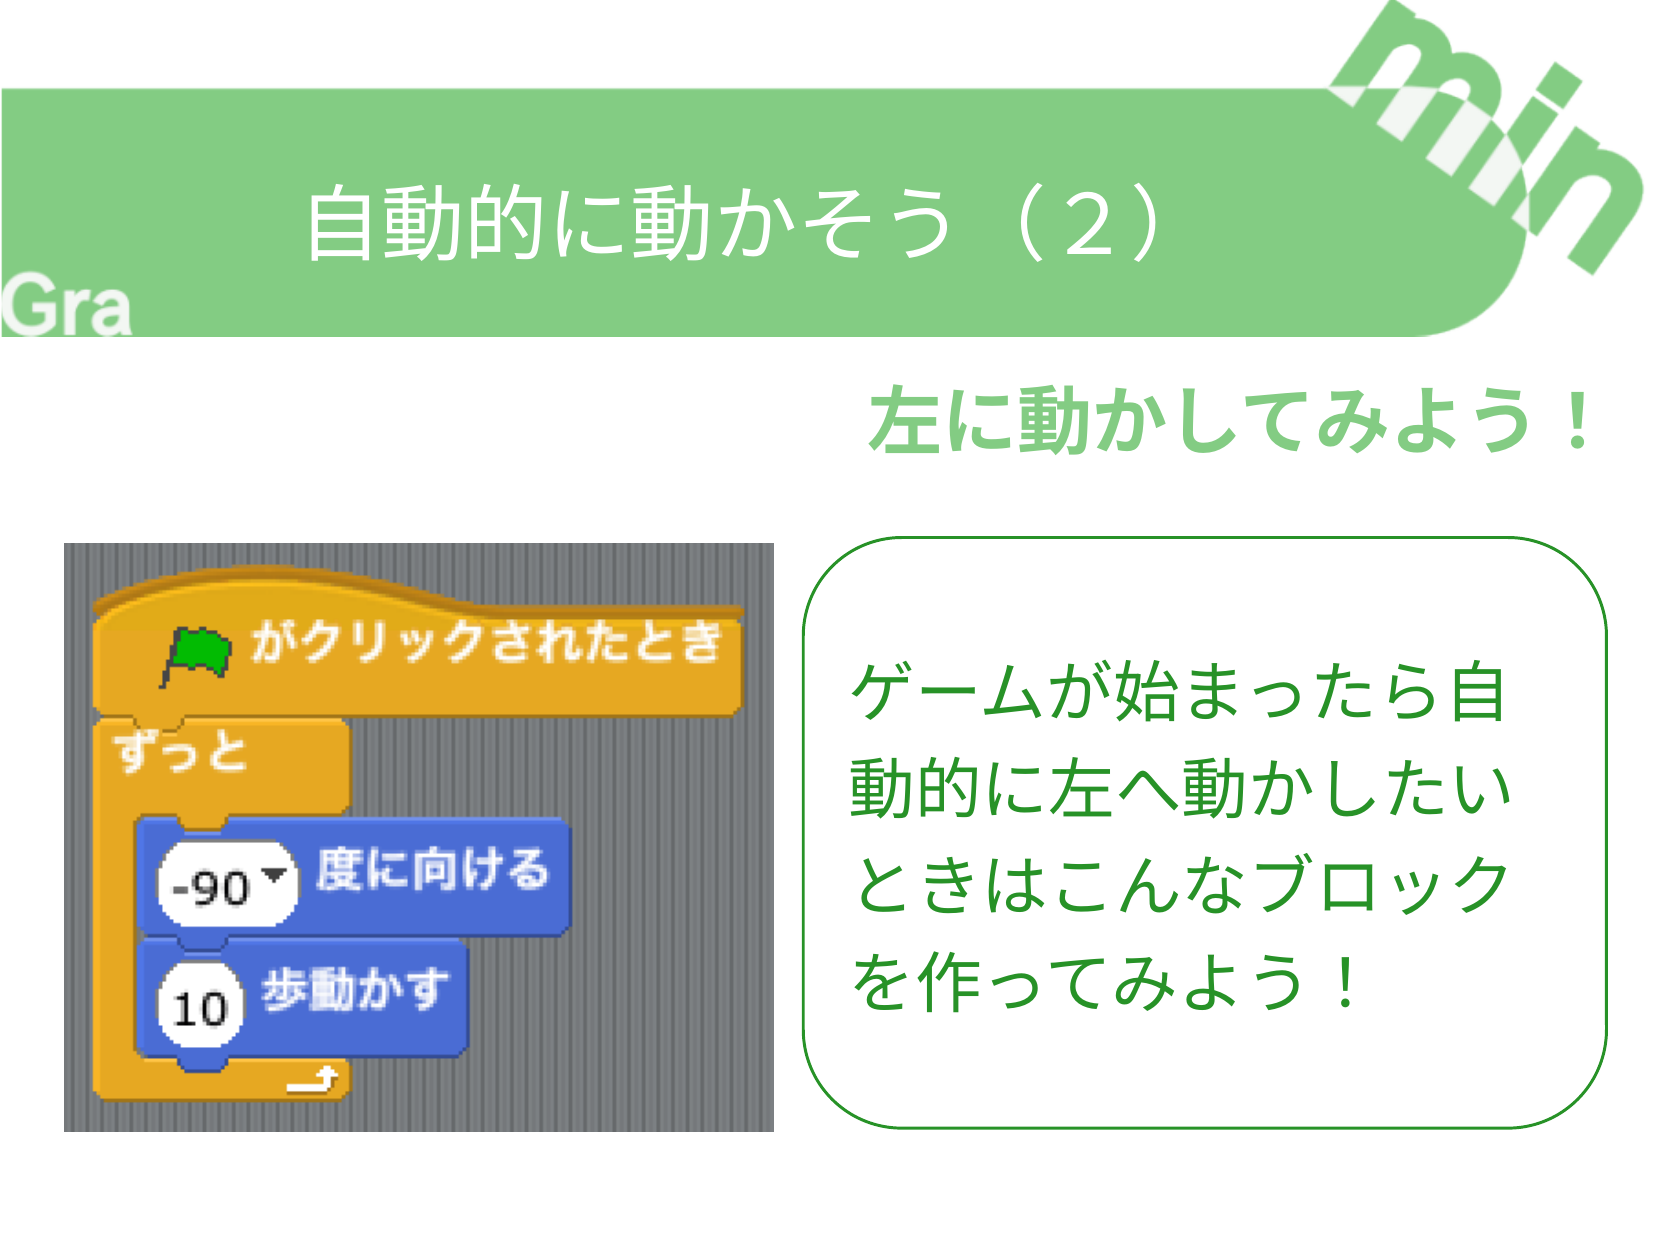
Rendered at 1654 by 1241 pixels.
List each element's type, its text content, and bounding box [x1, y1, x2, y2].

picture [1, 0, 1654, 337]
picture [64, 543, 774, 1132]
text_box ゲームが始まったら自動的に左へ動かしたいときはこんなブロックを作ってみよう！ [803, 537, 1607, 1129]
title 自動的に動かそう（２） [11, 113, 1501, 324]
text_box 左に動かしてみよう！ [35, 354, 1630, 481]
